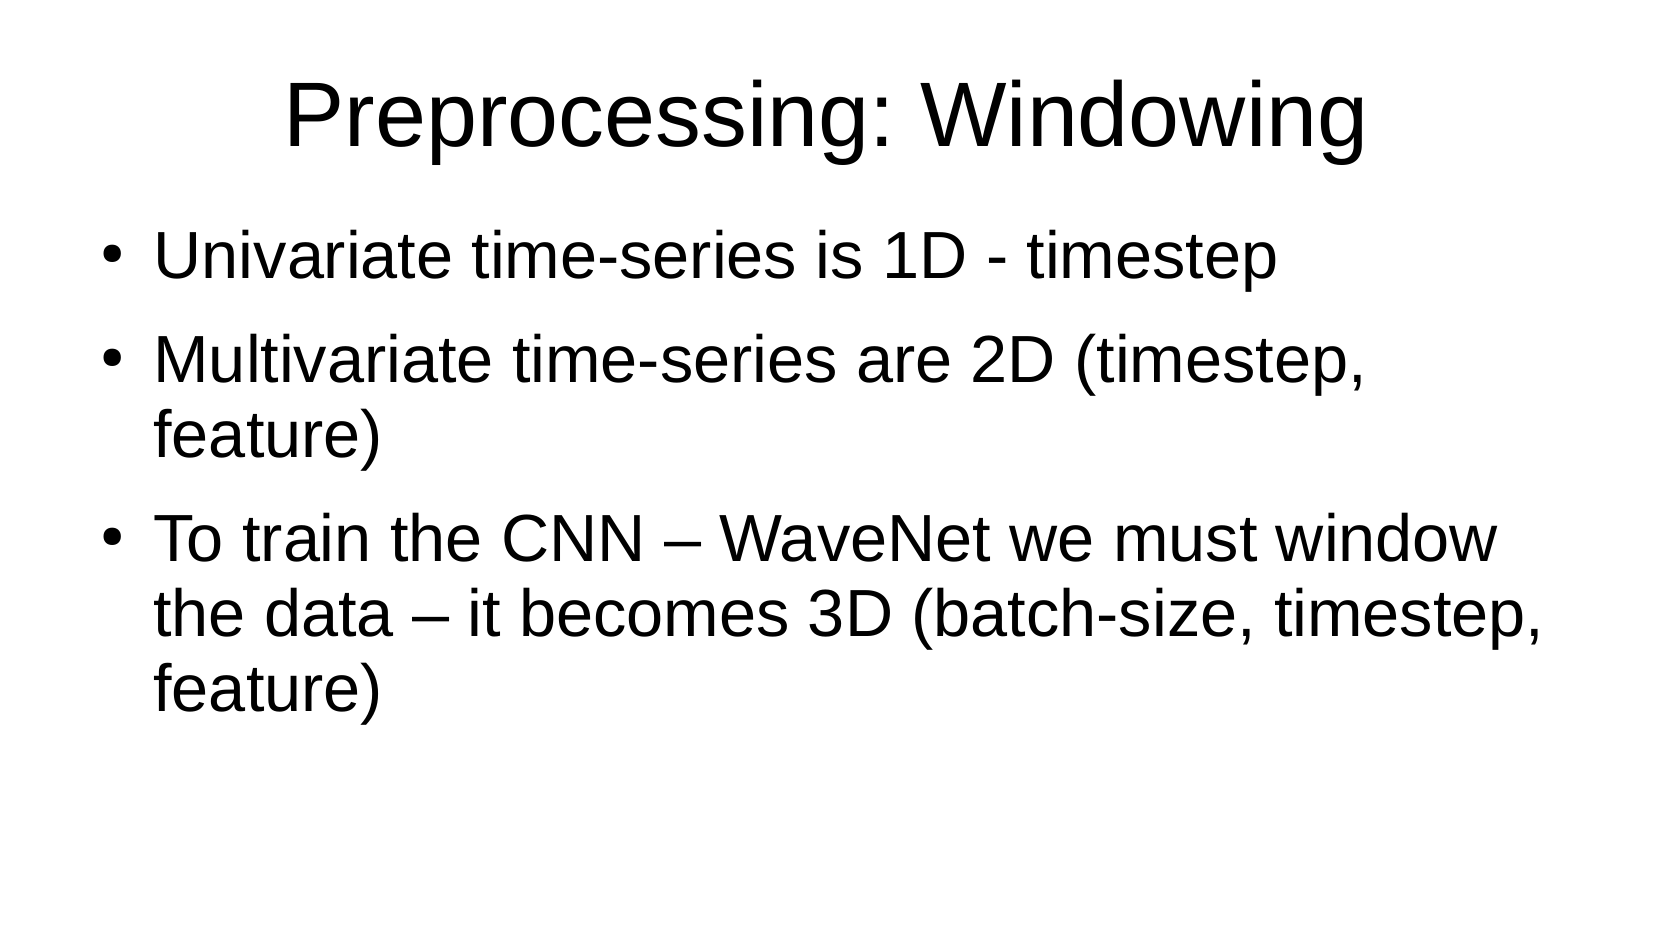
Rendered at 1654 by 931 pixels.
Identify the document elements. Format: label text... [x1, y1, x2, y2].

list Univariate time-series is 1D - timestep Multivariate time-series are 2D (timestep, feature) To train the CNN – WaveNet we must window the data – it becomes 3D (batch-size, timestep, feature) [82, 217, 1571, 758]
title Preprocessing: Windowing [82, 37, 1571, 193]
